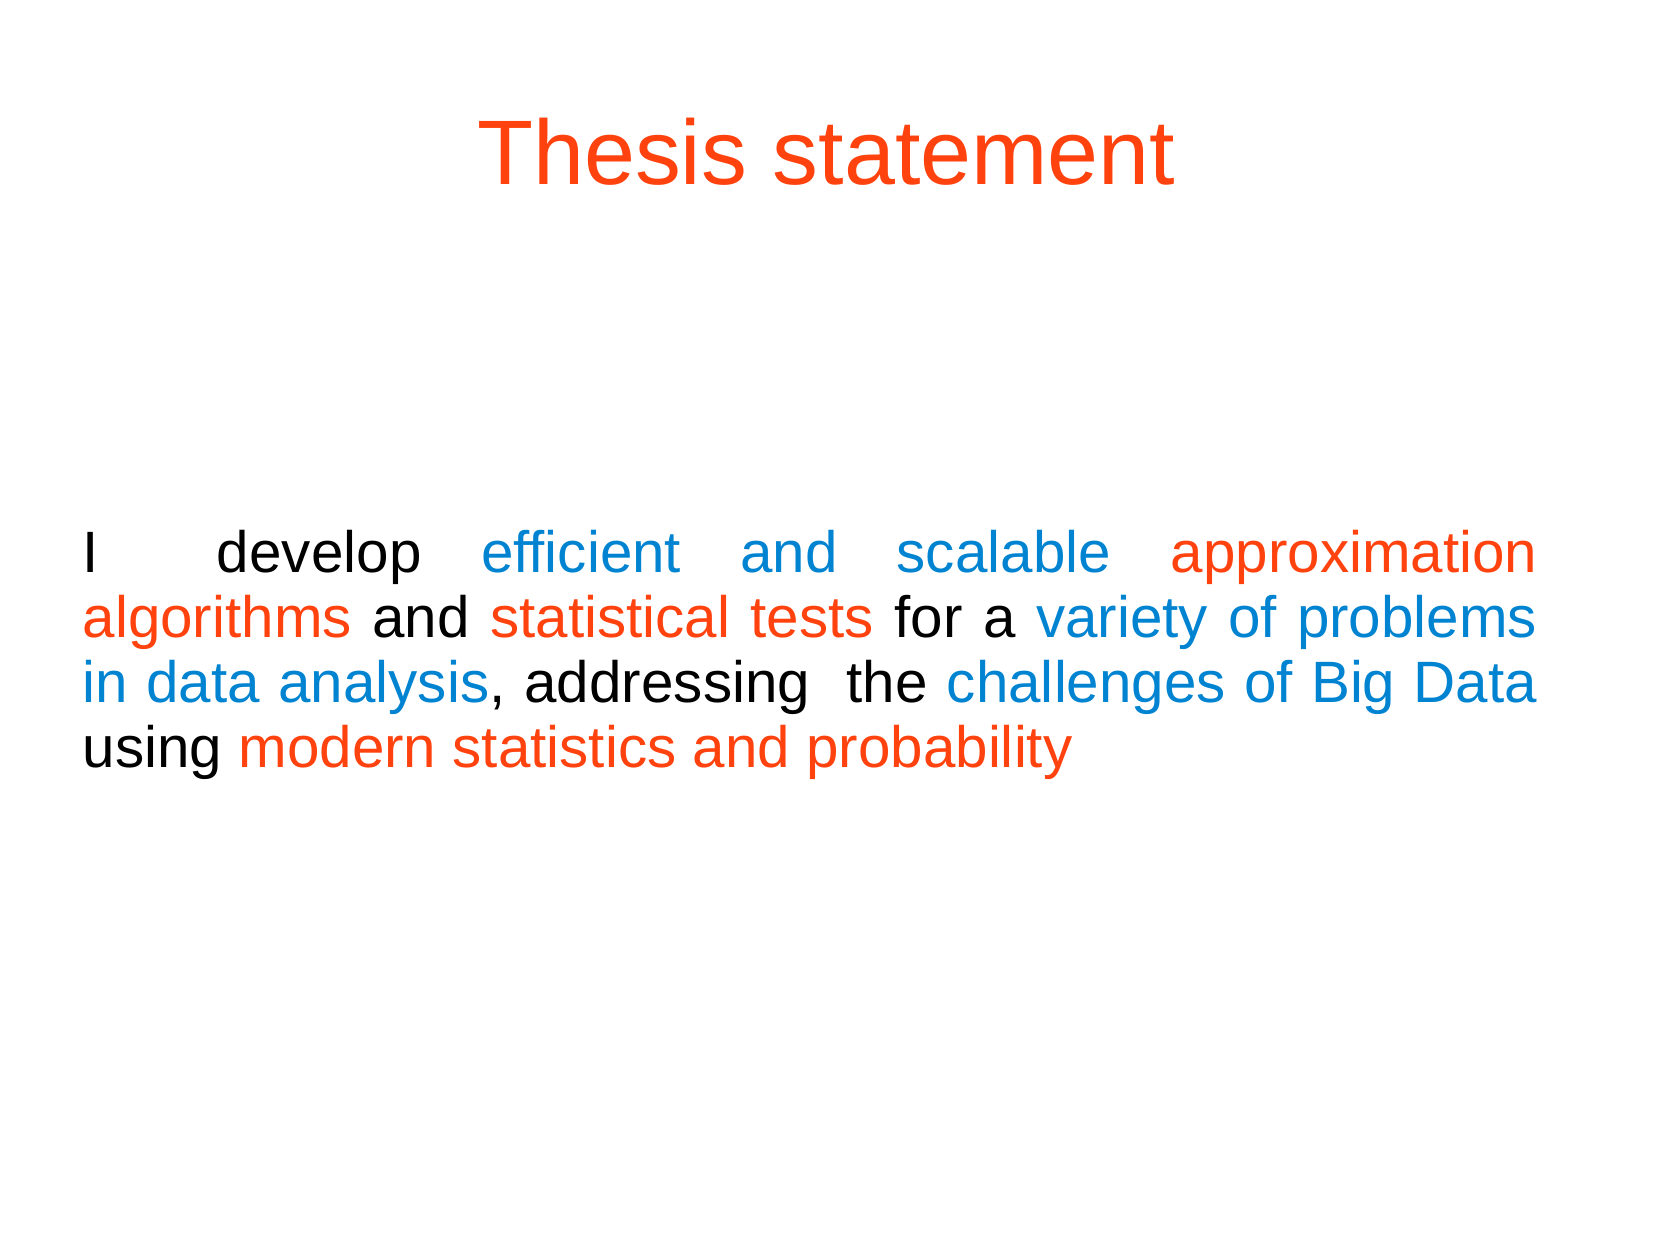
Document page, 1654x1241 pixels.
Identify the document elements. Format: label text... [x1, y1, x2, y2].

subtitle I develop efficient and scalable approximation algorithms and statistical tests for a variety of problems in data analysis, addressing the challenges of Big Data using modern statistics and probability [82, 290, 1538, 1010]
title Thesis statement [82, 49, 1571, 257]
